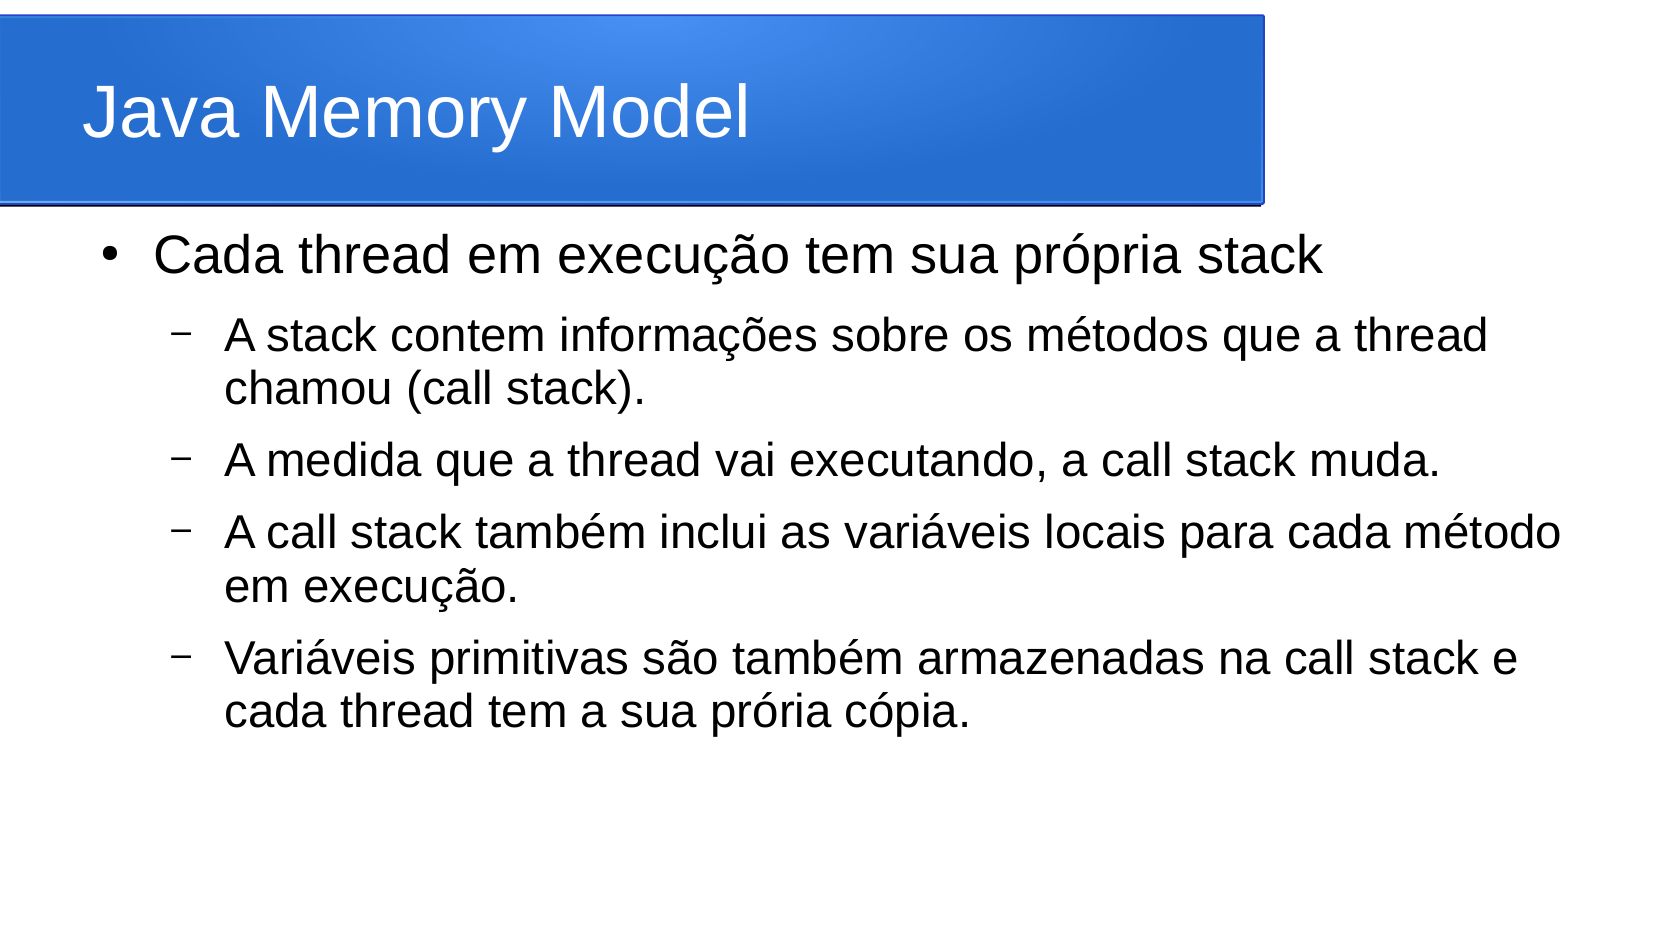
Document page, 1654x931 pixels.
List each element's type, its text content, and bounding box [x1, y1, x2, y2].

title Java Memory Model [82, 35, 1235, 189]
list Cada thread em execução tem sua própria stack A stack contem informações sobre os métodos que a thread chamou (call stack). A medida que a thread vai executando, a call stack muda. A call stack também inclui as variáveis locais para cada método em execução. Variáveis primitivas são também armazenadas na call stack e cada thread tem a sua prória cópia. [82, 224, 1571, 764]
